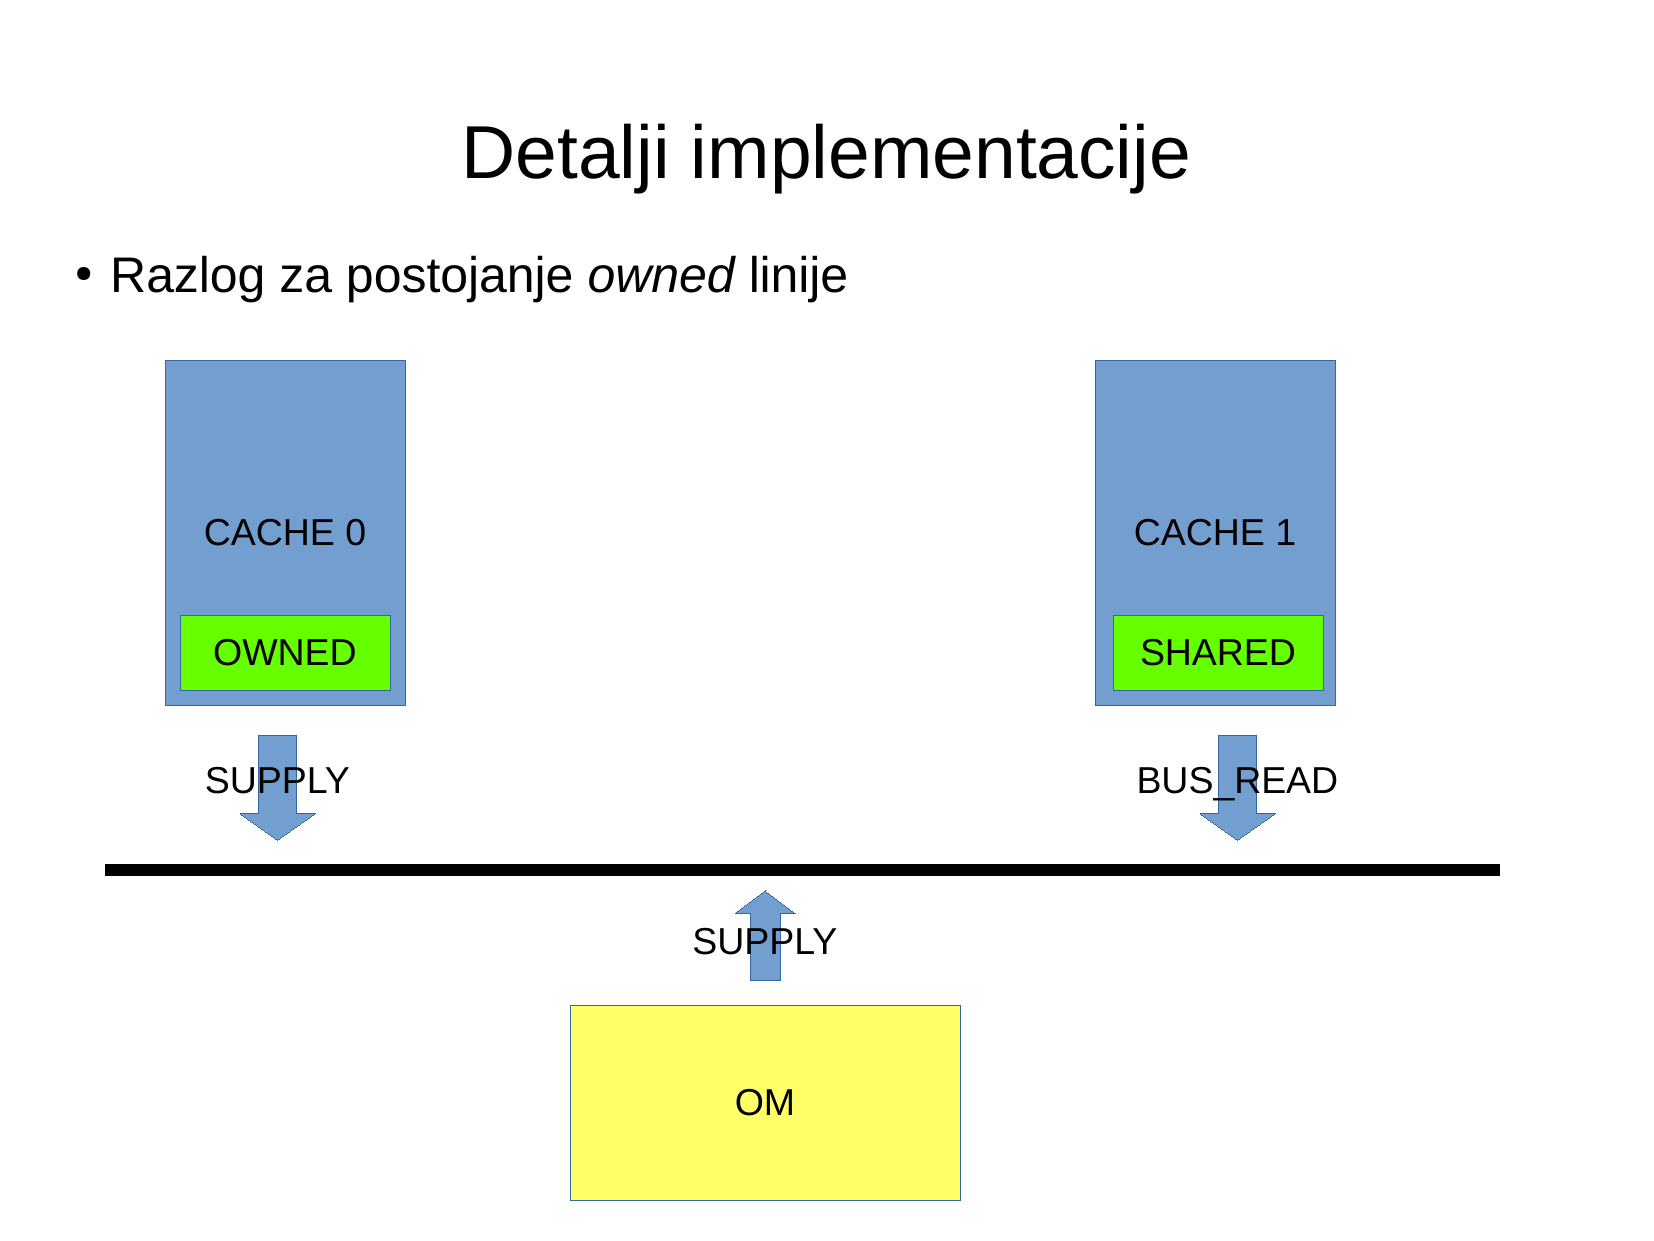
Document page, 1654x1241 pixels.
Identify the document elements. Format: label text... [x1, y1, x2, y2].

title Detalji implementacije [82, 49, 1571, 240]
text_box SUPPLY [751, 931, 763, 941]
text_box CACHE 0 [165, 360, 406, 706]
text_box SUPPLY [240, 735, 316, 841]
text_box BUS_READ [1200, 735, 1276, 841]
text_box SUPPLY [735, 890, 796, 981]
text_box OM [570, 1005, 961, 1201]
text_box OWNED [180, 615, 391, 691]
text_box CACHE 1 [1095, 360, 1336, 706]
text_box SHARED [1113, 615, 1324, 691]
text_box Razlog za postojanje owned linije [60, 240, 1591, 311]
